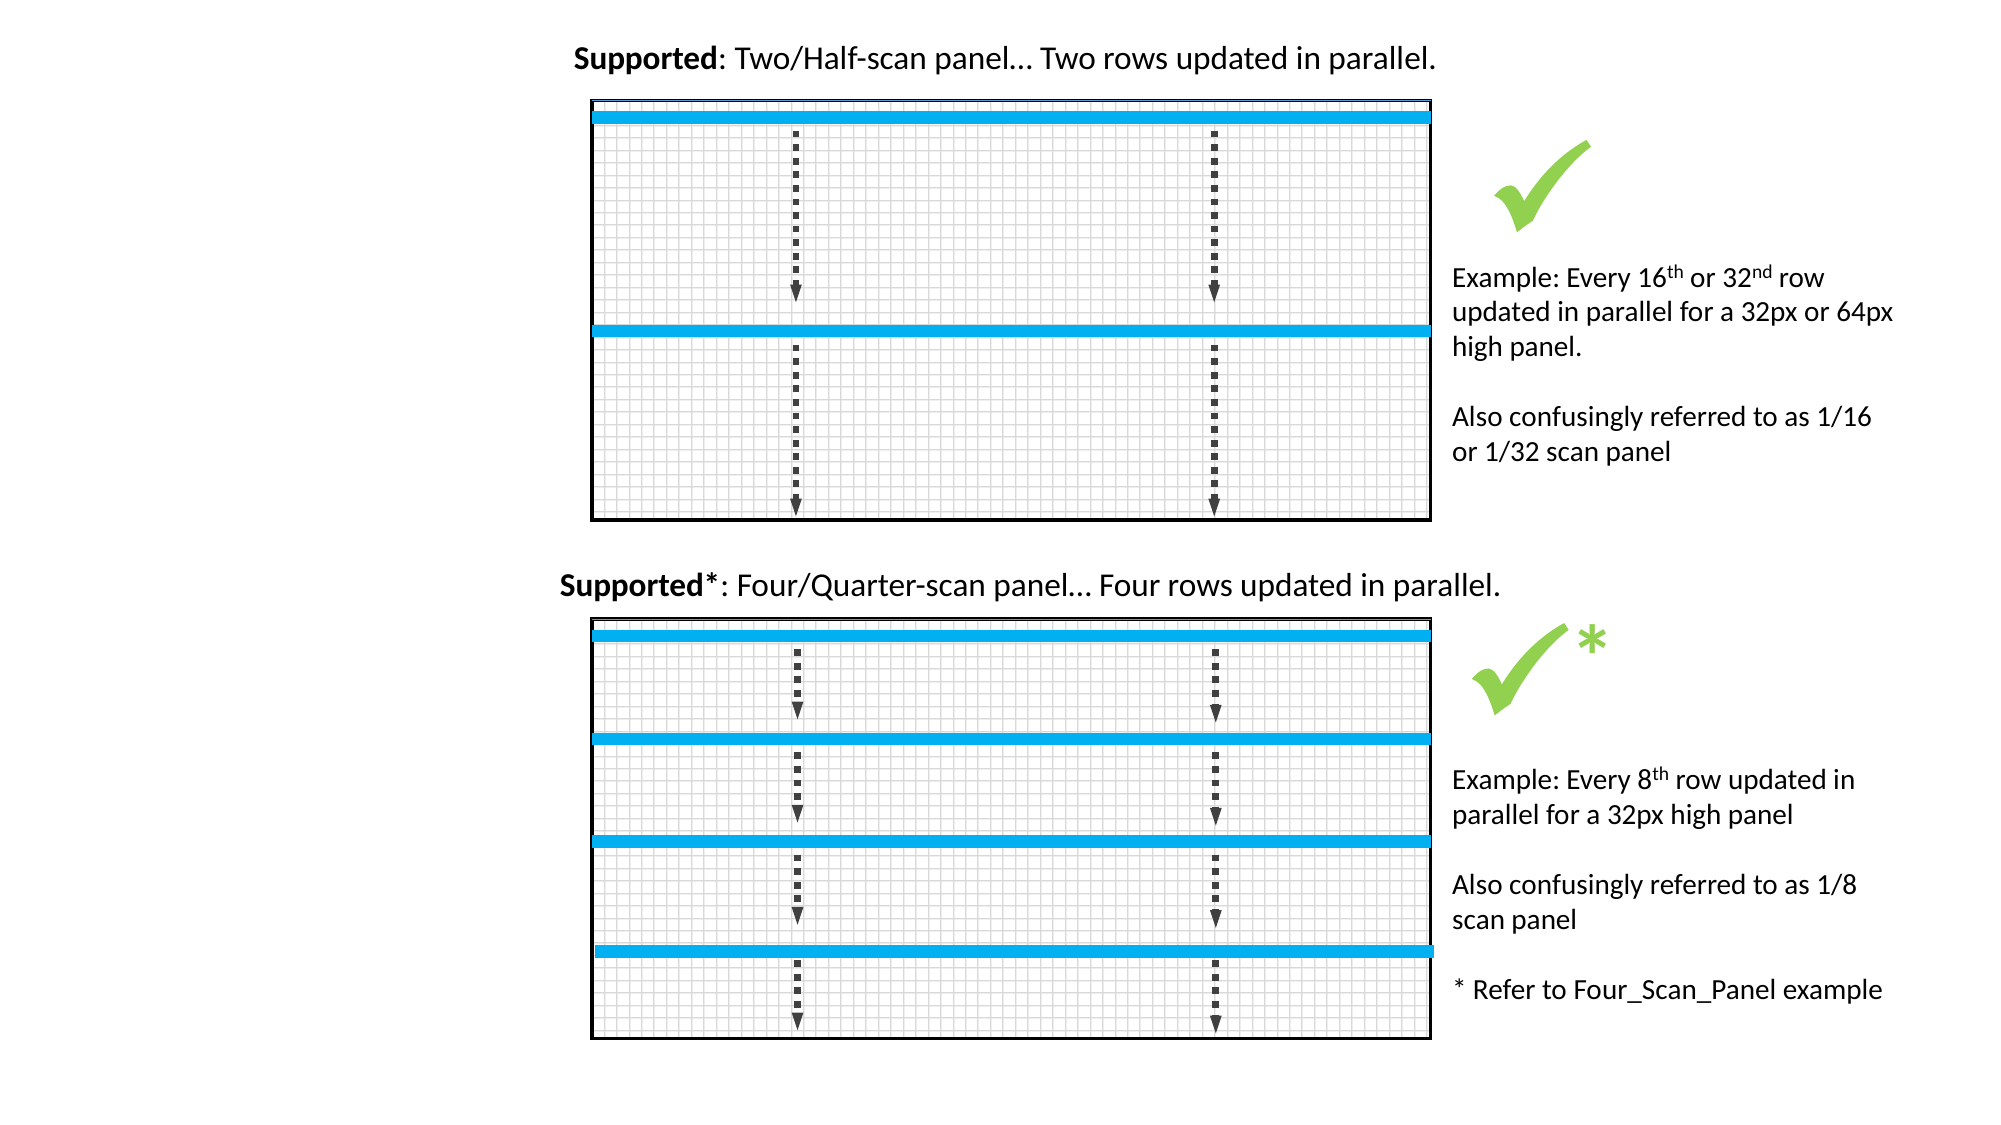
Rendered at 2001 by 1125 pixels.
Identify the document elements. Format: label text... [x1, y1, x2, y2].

text_box Example: Every 16th or 32nd row updated in parallel for a 32px or 64px high panel. Also confusingly referred to as 1/16 or 1/32 scan panel [1437, 250, 1909, 478]
text_box [592, 337, 1431, 520]
text_box [592, 101, 1431, 111]
text_box Supported*: Four/Quarter-scan panel… Four rows updated in parallel. [544, 555, 1528, 611]
text_box [592, 124, 1431, 325]
text_box [592, 642, 1431, 733]
text_box Example: Every 8th row updated in parallel for a 32px high panel Also confusingly referred to as 1/8 scan panel * Refer to Four_Scan_Panel example [1437, 752, 1909, 1087]
text_box [592, 620, 1431, 630]
text_box * [1450, 587, 1629, 752]
text_box Supported: Two/Half-scan panel… Two rows updated in parallel. [558, 29, 1464, 85]
text_box [592, 848, 1431, 1039]
text_box [592, 745, 1431, 835]
text_box  [1473, 104, 1607, 250]
